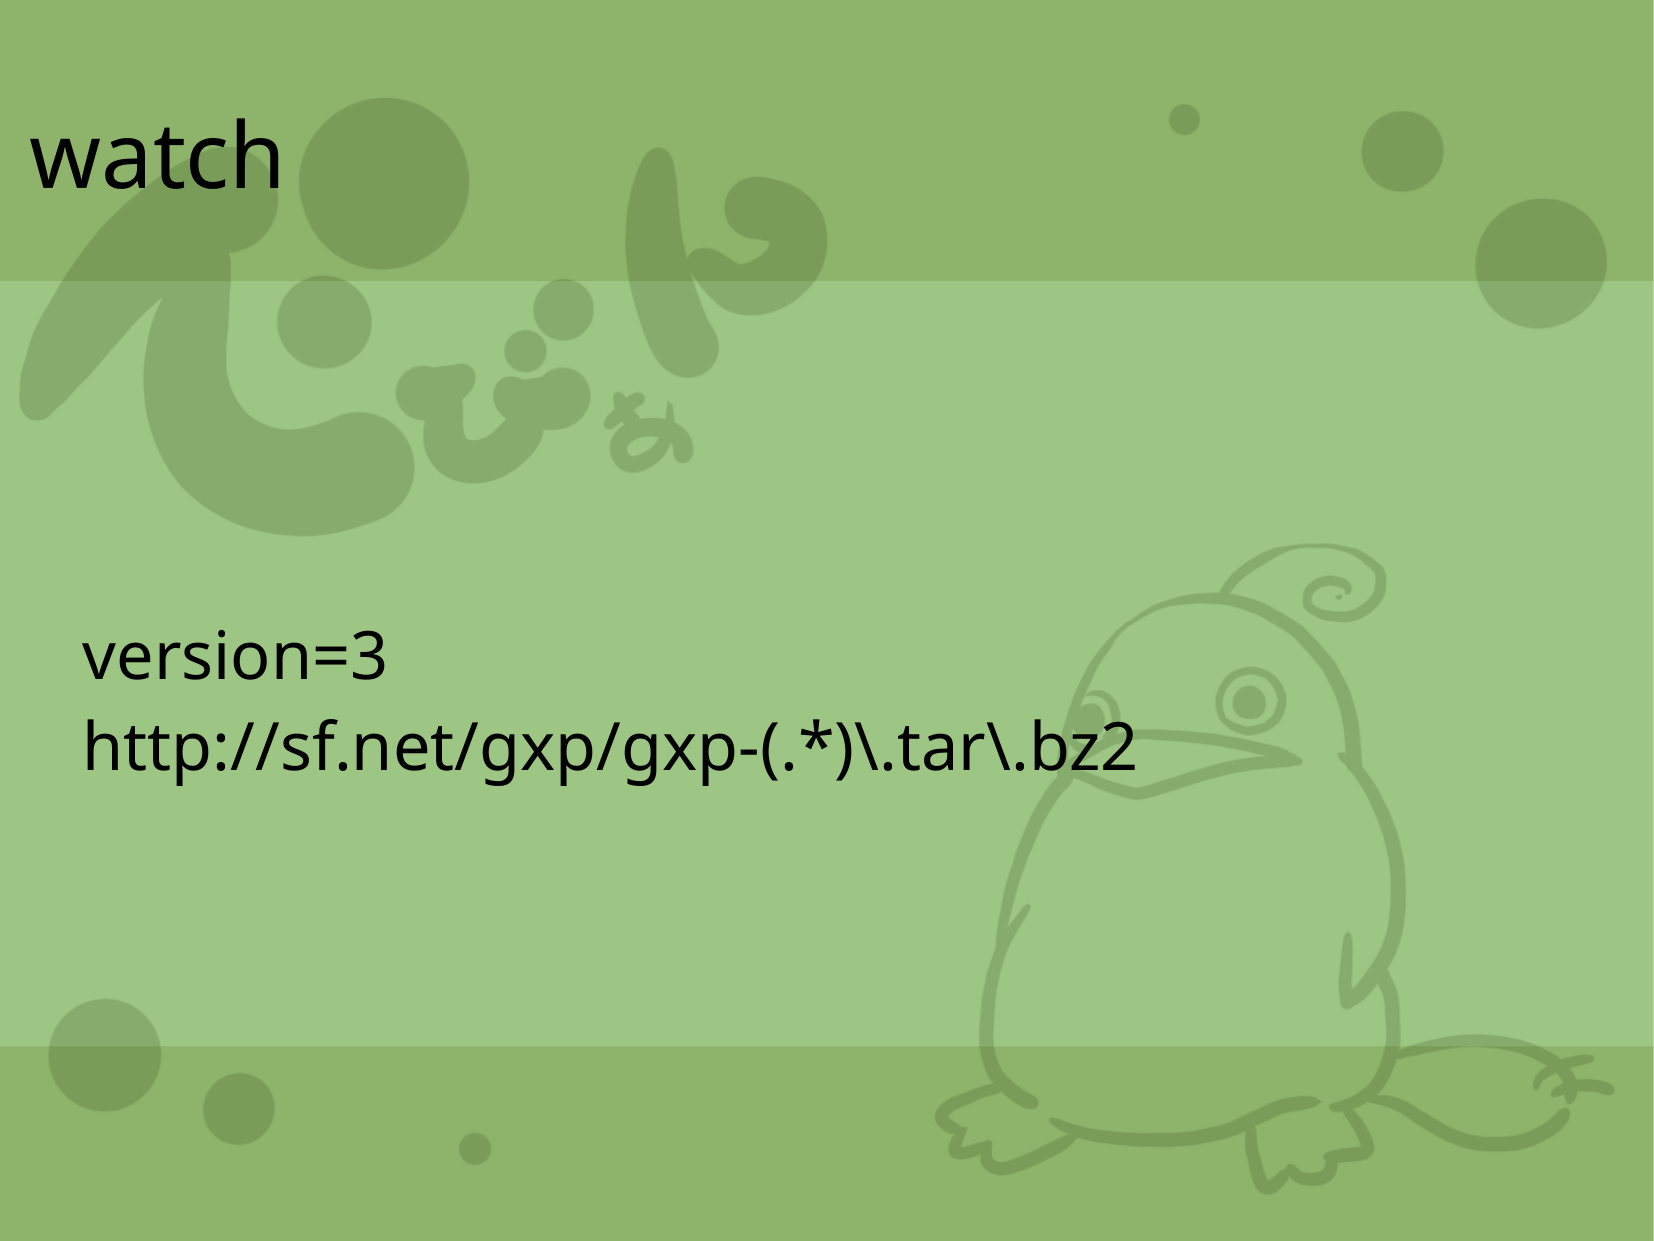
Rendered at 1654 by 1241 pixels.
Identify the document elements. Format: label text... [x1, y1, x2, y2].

picture [0, 0, 1654, 1241]
title watch [29, 49, 1625, 257]
subtitle version=3 http://sf.net/gxp/gxp-(.*)\.tar\.bz2 [82, 289, 1571, 1109]
